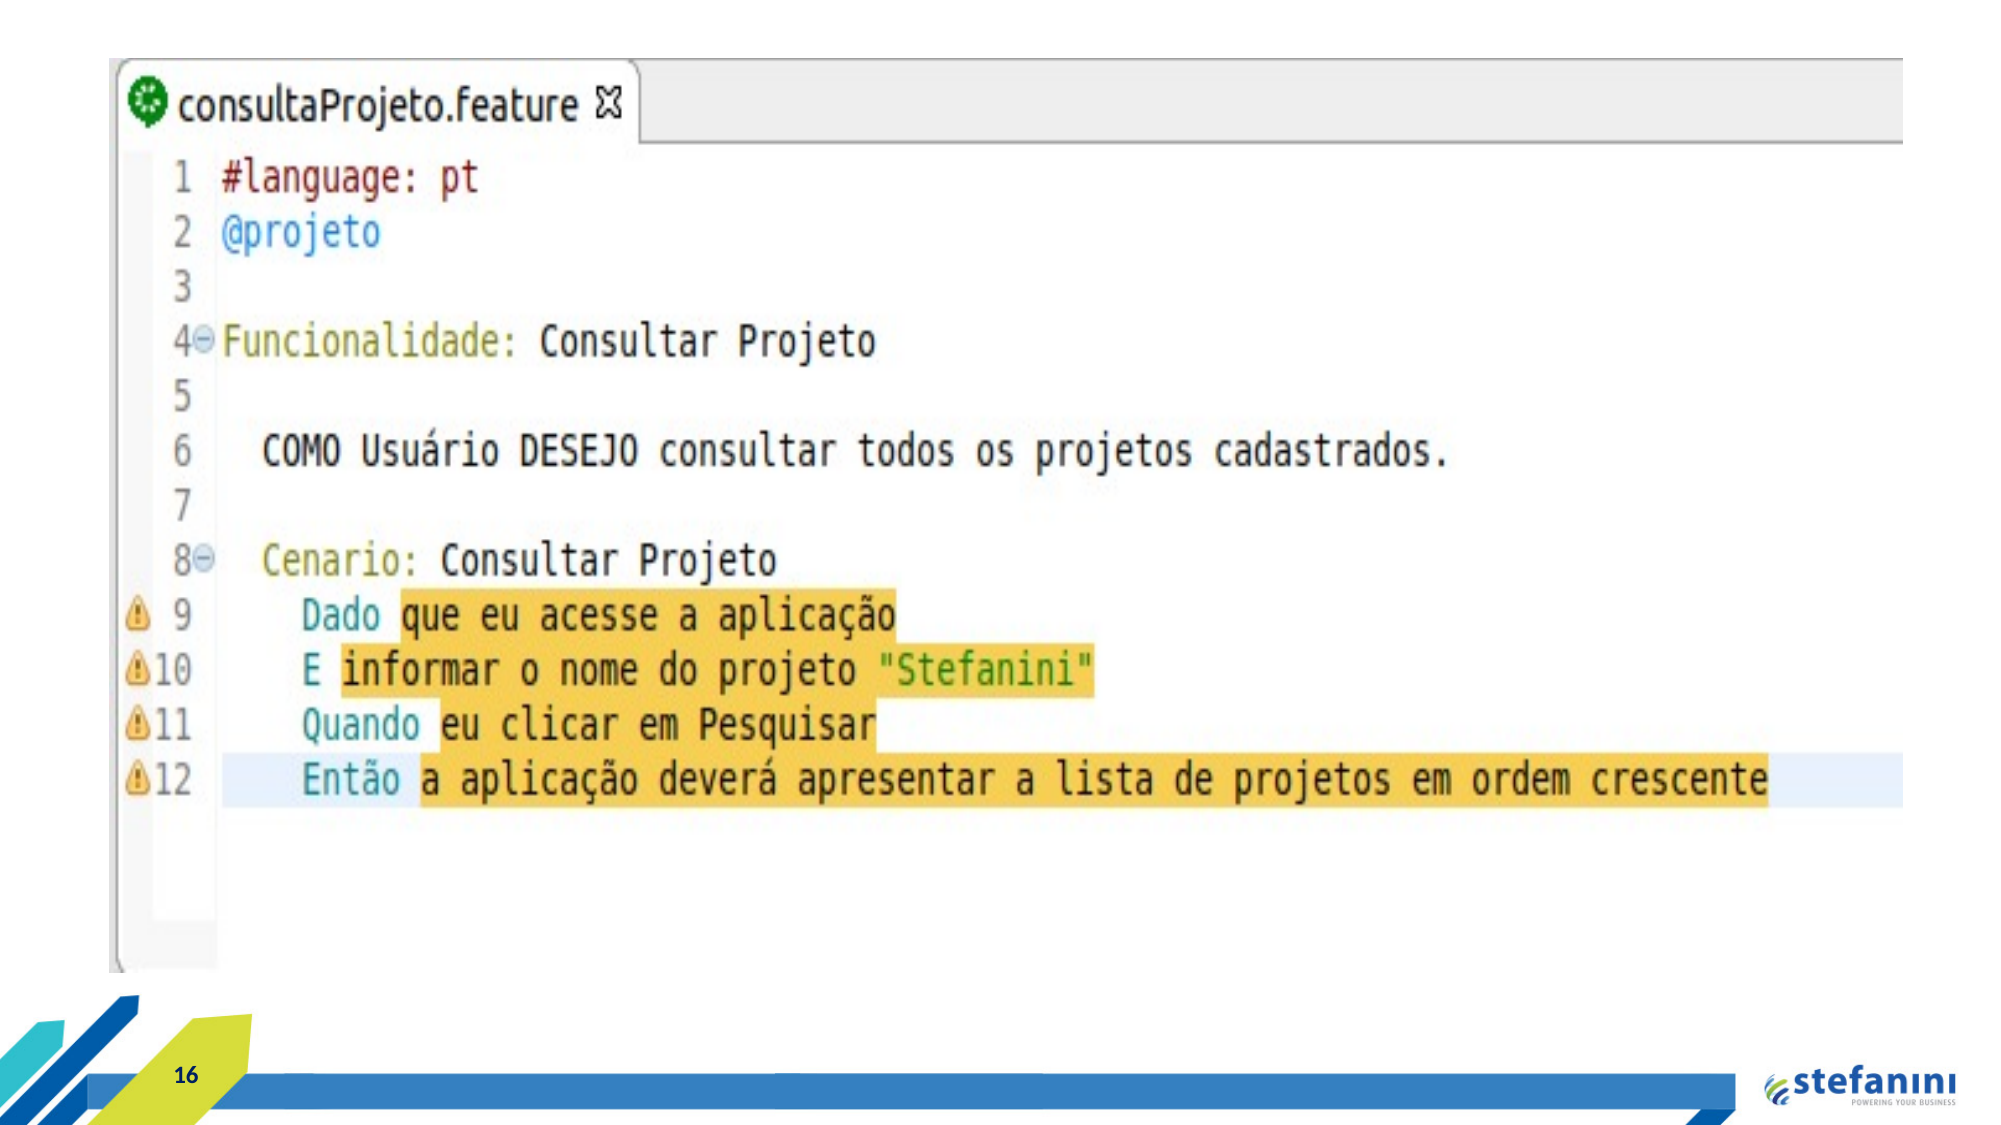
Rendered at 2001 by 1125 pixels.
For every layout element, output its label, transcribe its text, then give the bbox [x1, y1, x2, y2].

picture [109, 58, 1903, 973]
text_box <number> [158, 1043, 609, 1104]
